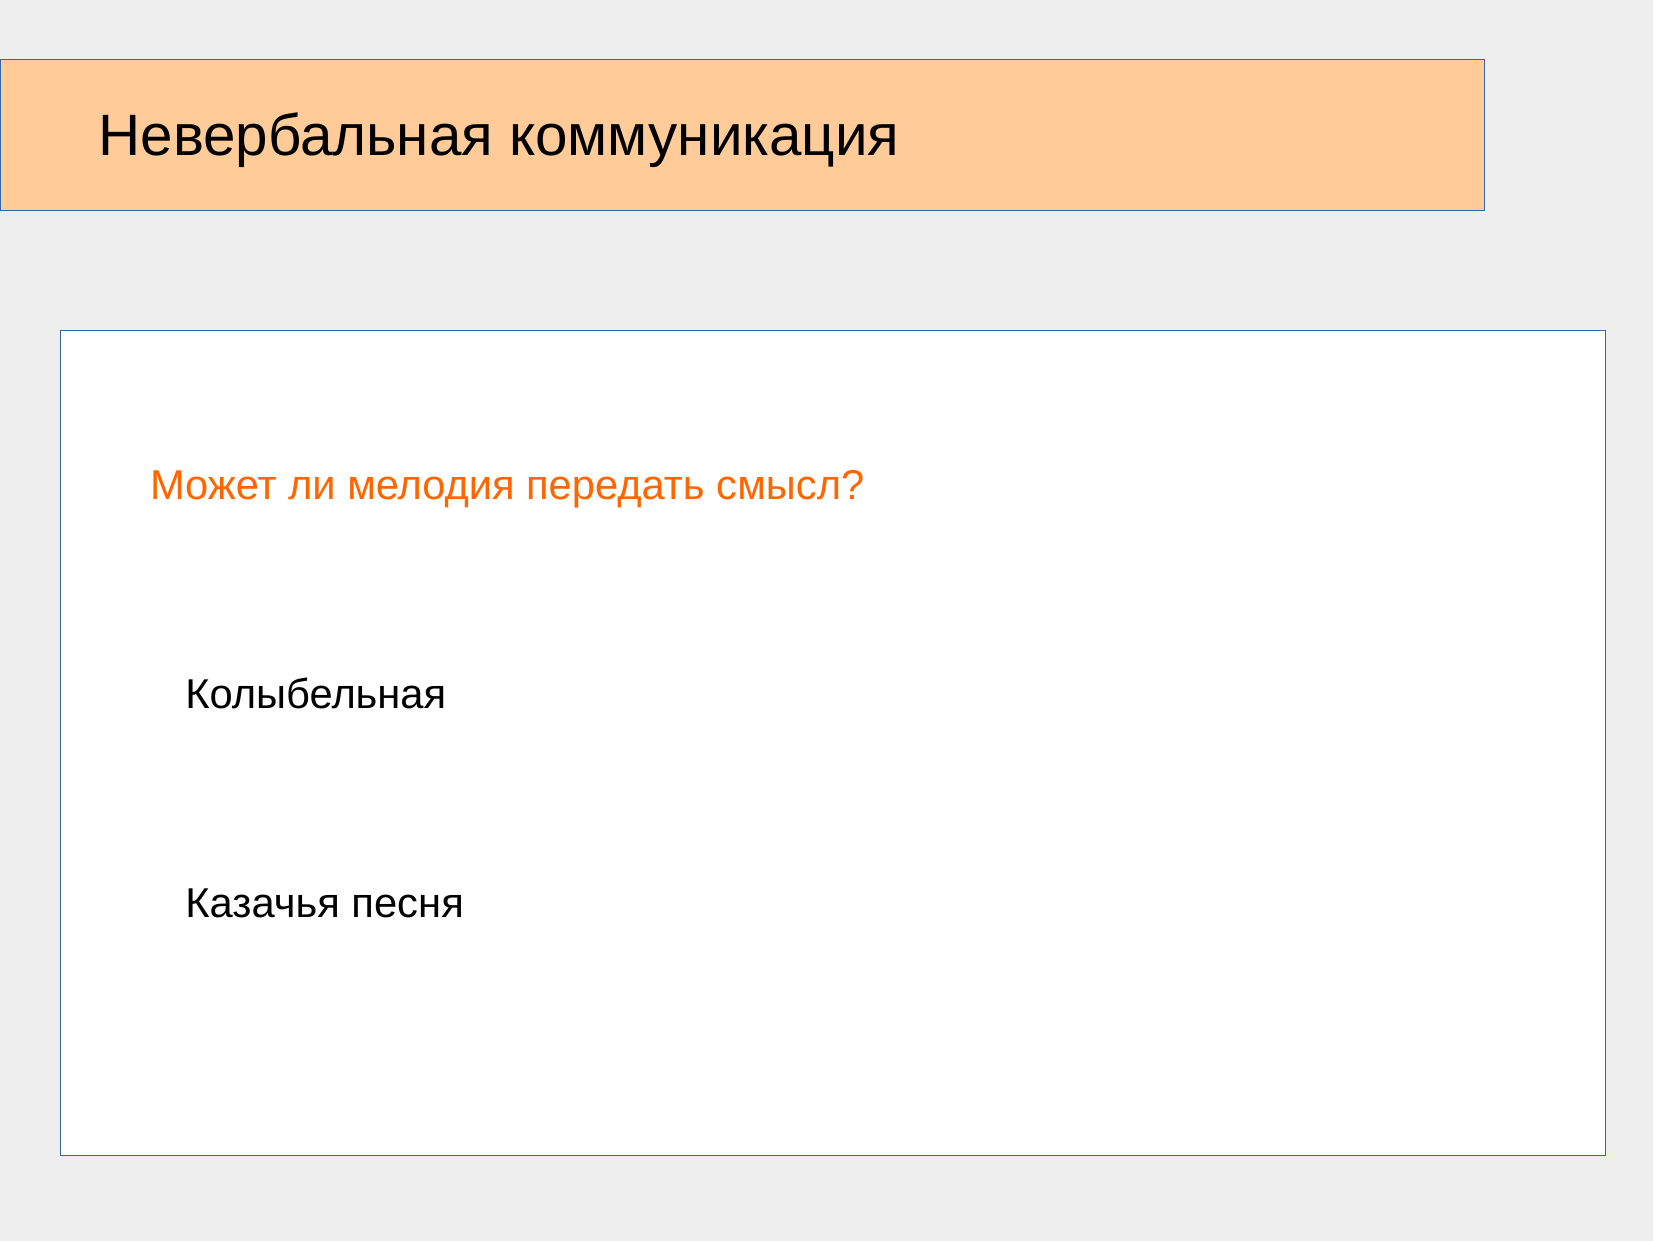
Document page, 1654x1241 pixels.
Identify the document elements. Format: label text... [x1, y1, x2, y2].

text_box [60, 330, 1606, 1156]
text_box Невербальная коммуникация [0, 59, 1485, 211]
subtitle Может ли мелодия передать смысл? Колыбельная Казачья песня [150, 461, 1531, 1241]
